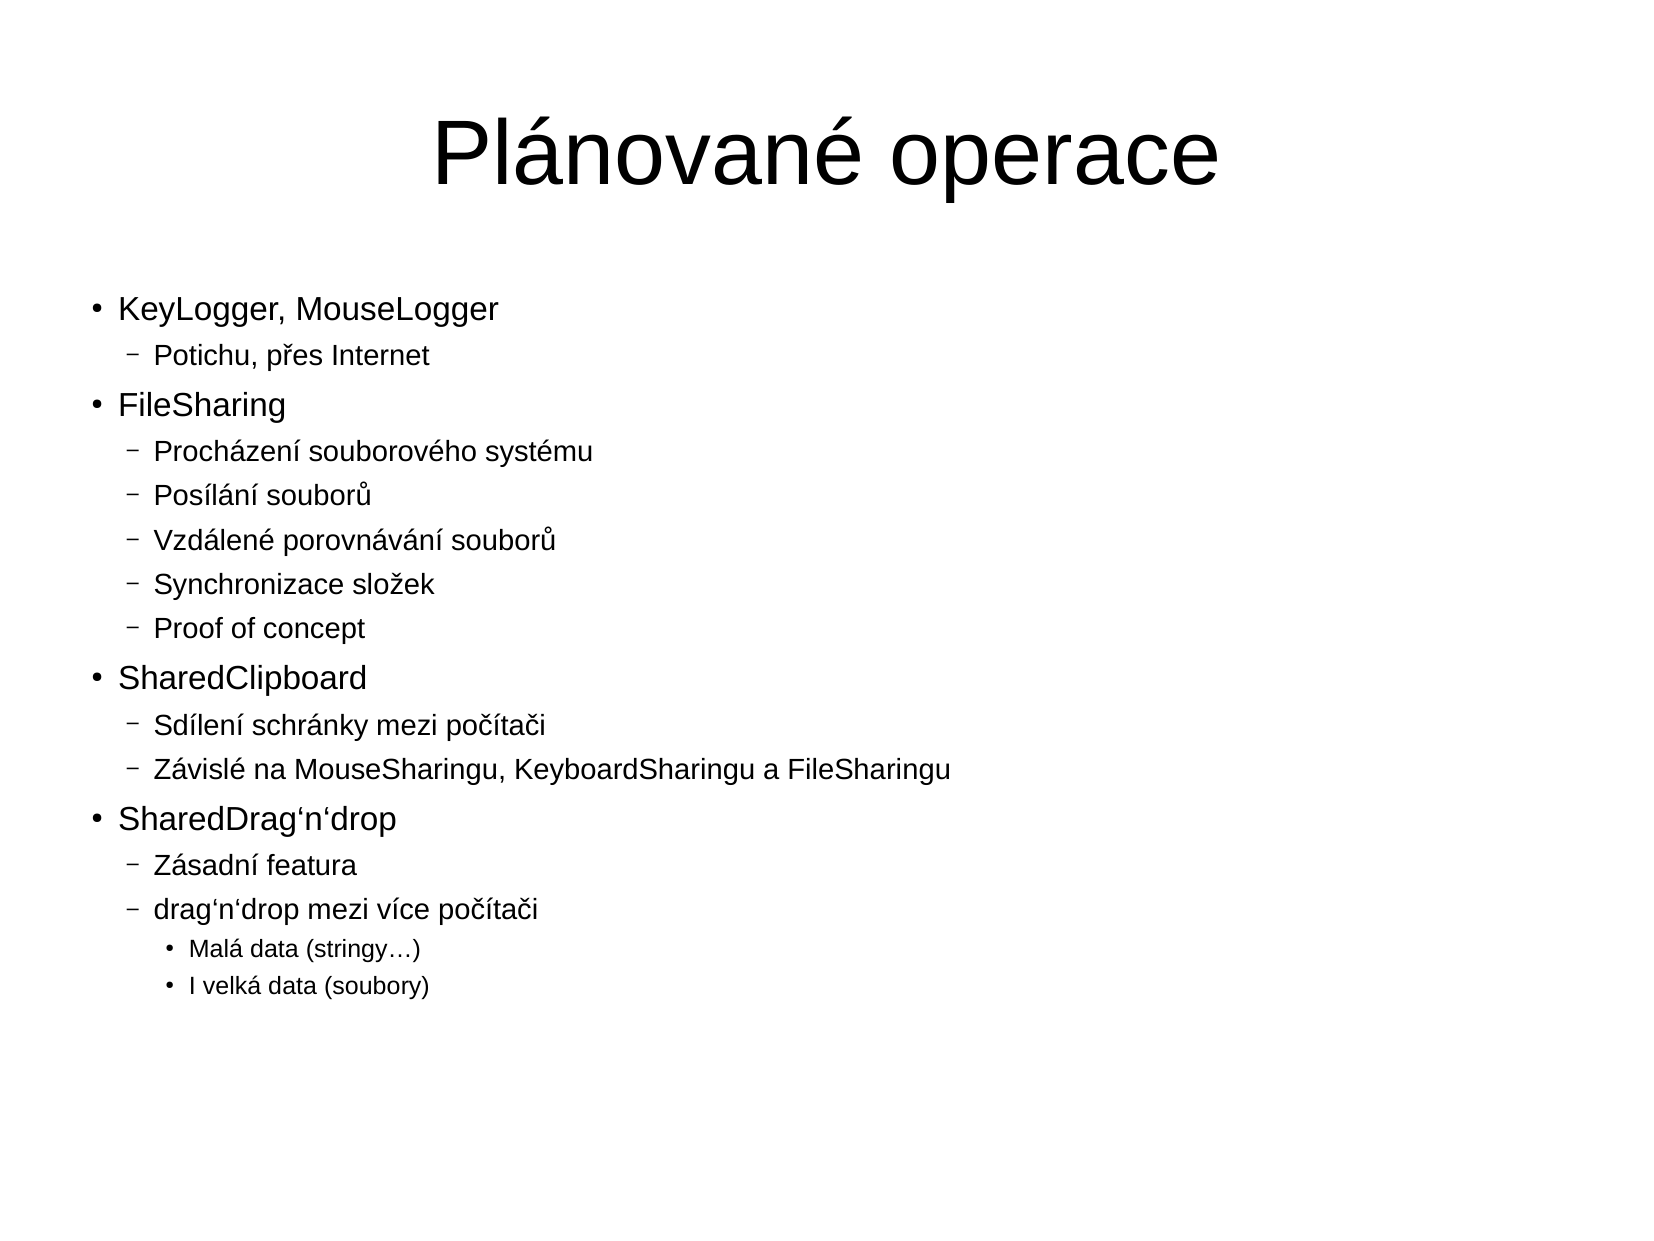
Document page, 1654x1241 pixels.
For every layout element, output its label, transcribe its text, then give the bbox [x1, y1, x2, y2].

title Plánované operace [82, 49, 1571, 257]
list KeyLogger, MouseLogger Potichu, přes Internet FileSharing Procházení souborového systému Posílání souborů Vzdálené porovnávání souborů Synchronizace složek Proof of concept SharedClipboard Sdílení schránky mezi počítači Závislé na MouseSharingu, KeyboardSharingu a FileSharingu SharedDrag‘n‘drop Zásadní featura drag‘n‘drop mezi více počítači Malá data (stringy…) I velká data (soubory) [82, 290, 1571, 1010]
